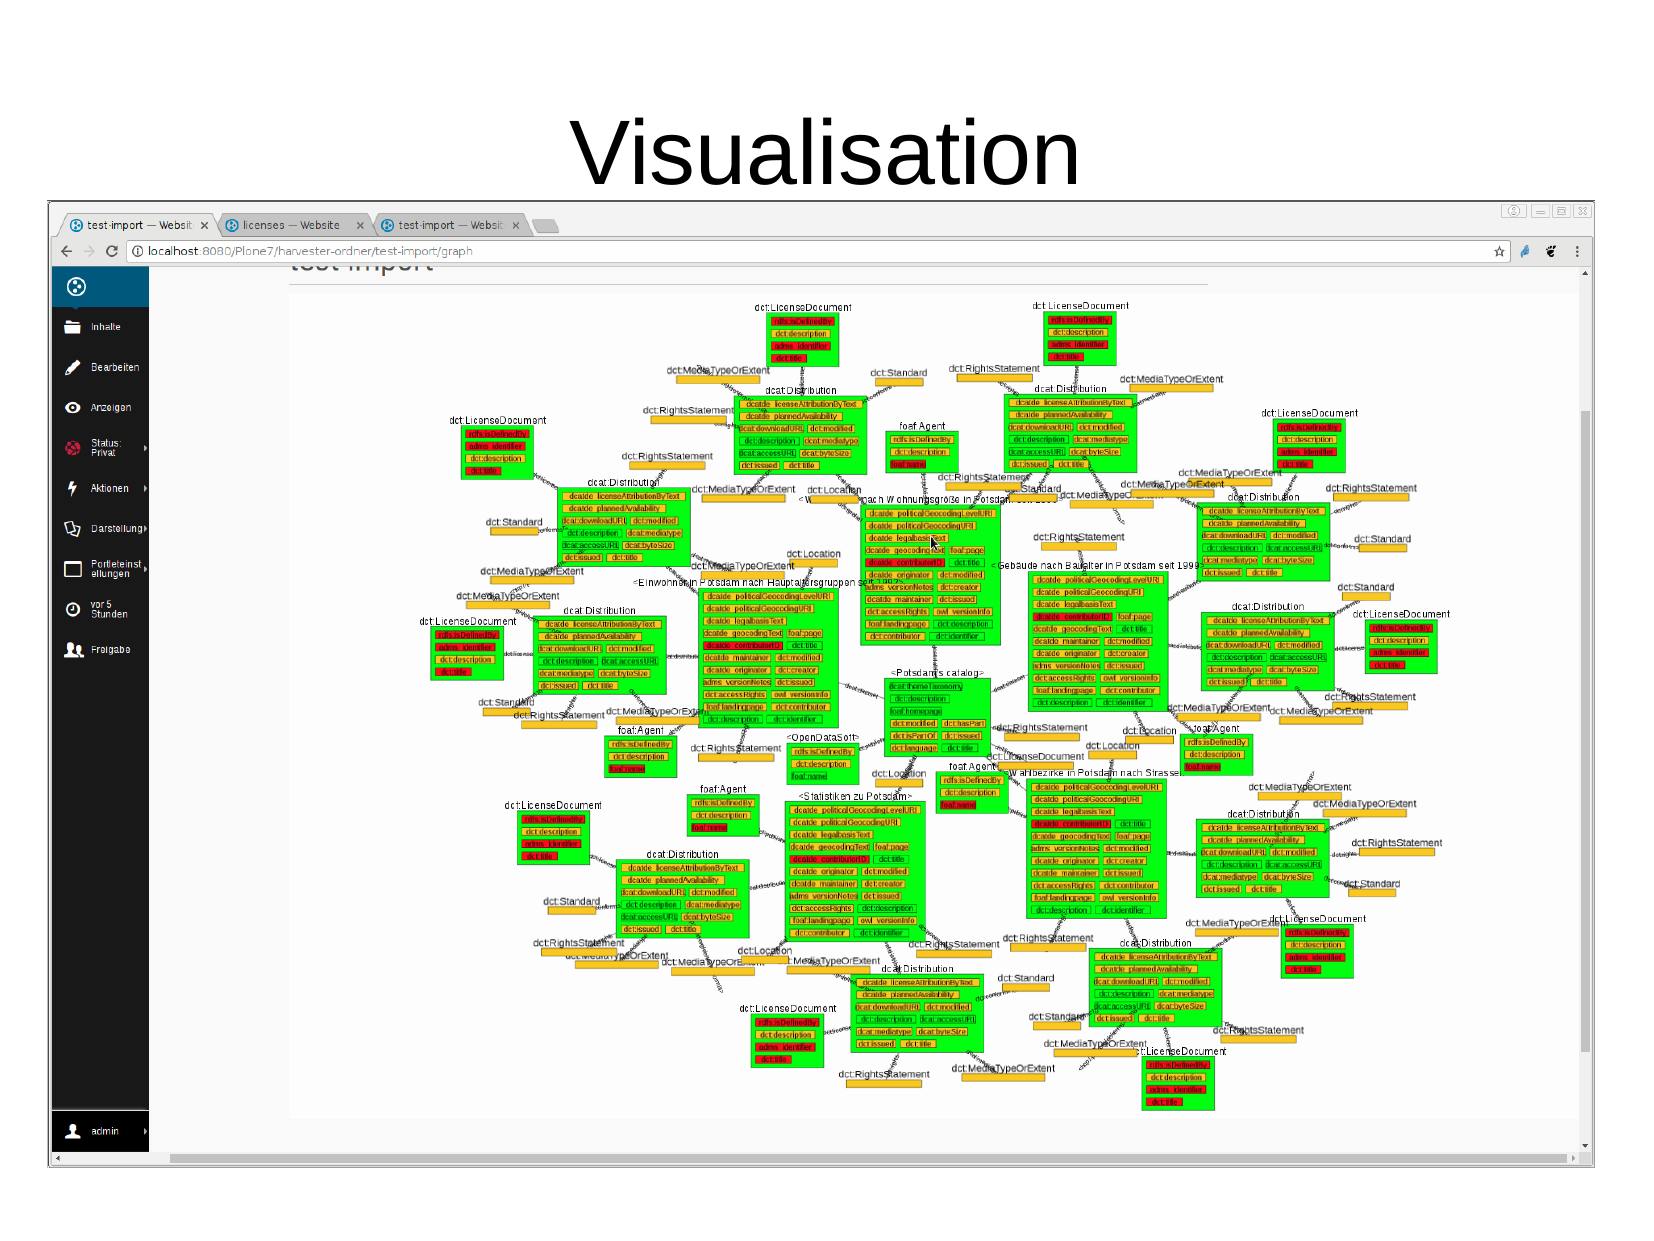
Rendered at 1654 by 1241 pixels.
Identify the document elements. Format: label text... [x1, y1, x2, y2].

title Visualisation [82, 49, 1571, 200]
picture [47, 200, 1595, 1168]
